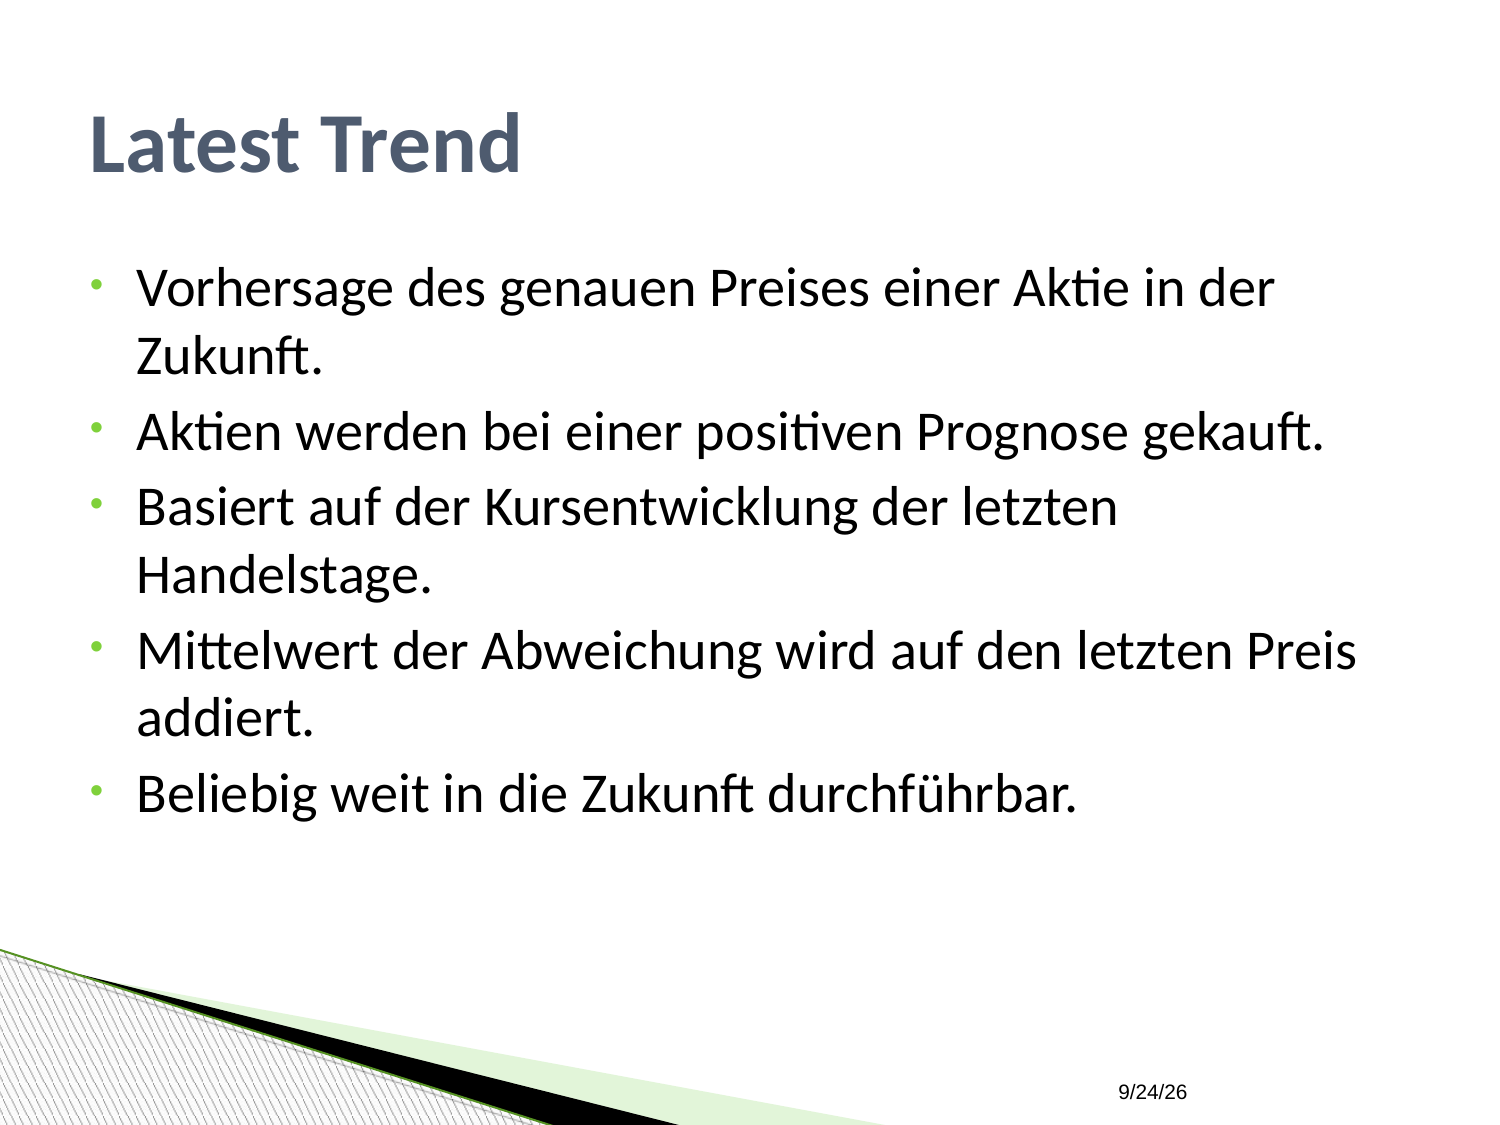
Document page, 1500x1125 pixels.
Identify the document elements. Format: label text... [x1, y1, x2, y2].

title Latest Trend [75, 45, 1425, 233]
picture [0, 952, 543, 1125]
list Vorhersage des genauen Preises einer Aktie in der Zukunft. Aktien werden bei einer positiven Prognose gekauft. Basiert auf der Kursentwicklung der letzten Handelstage. Mittelwert der Abweichung wird auf den letzten Preis addiert. Beliebig weit in die Zukunft durchführbar. [75, 243, 1425, 986]
slide_number 6/10/15 [1103, 1051, 1419, 1112]
